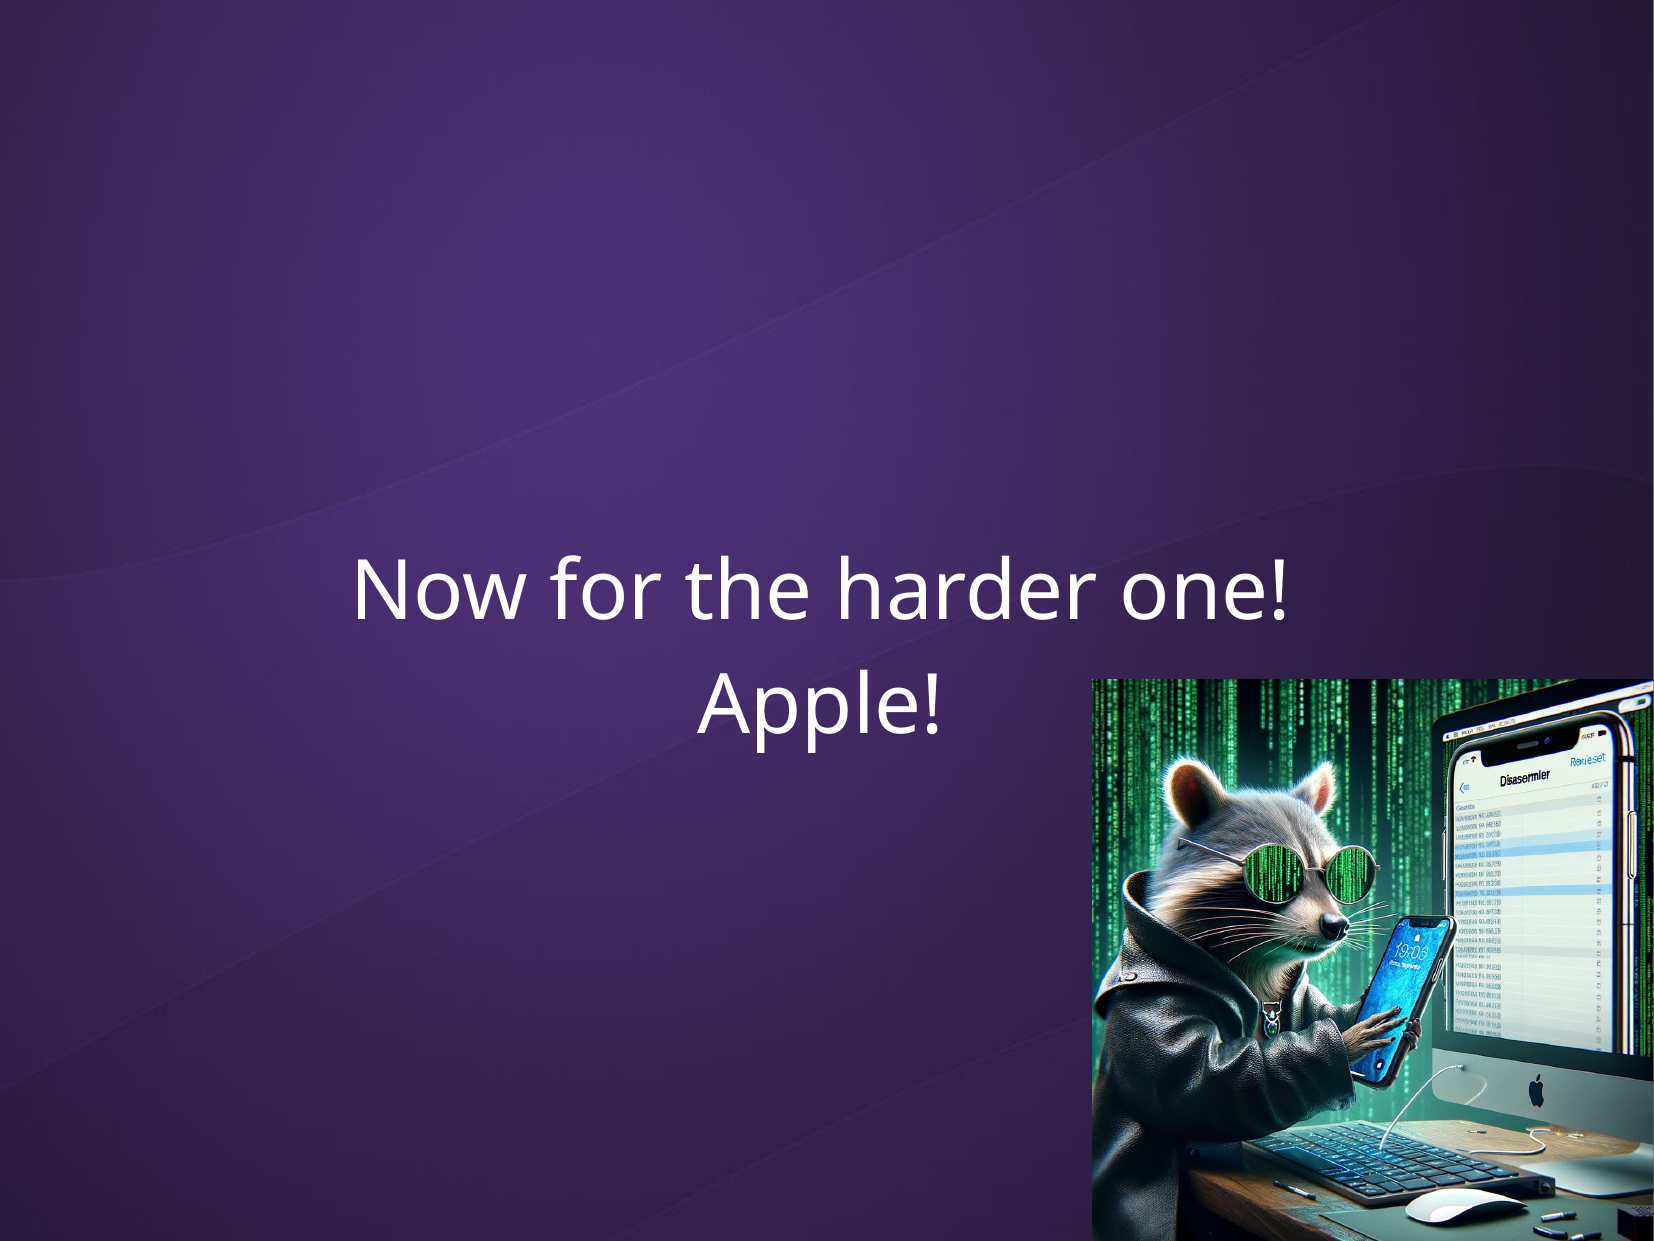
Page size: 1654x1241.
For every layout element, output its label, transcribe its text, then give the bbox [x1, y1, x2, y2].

picture [0, 0, 1654, 1241]
subtitle Now for the harder one! Apple! [76, 284, 1565, 1004]
